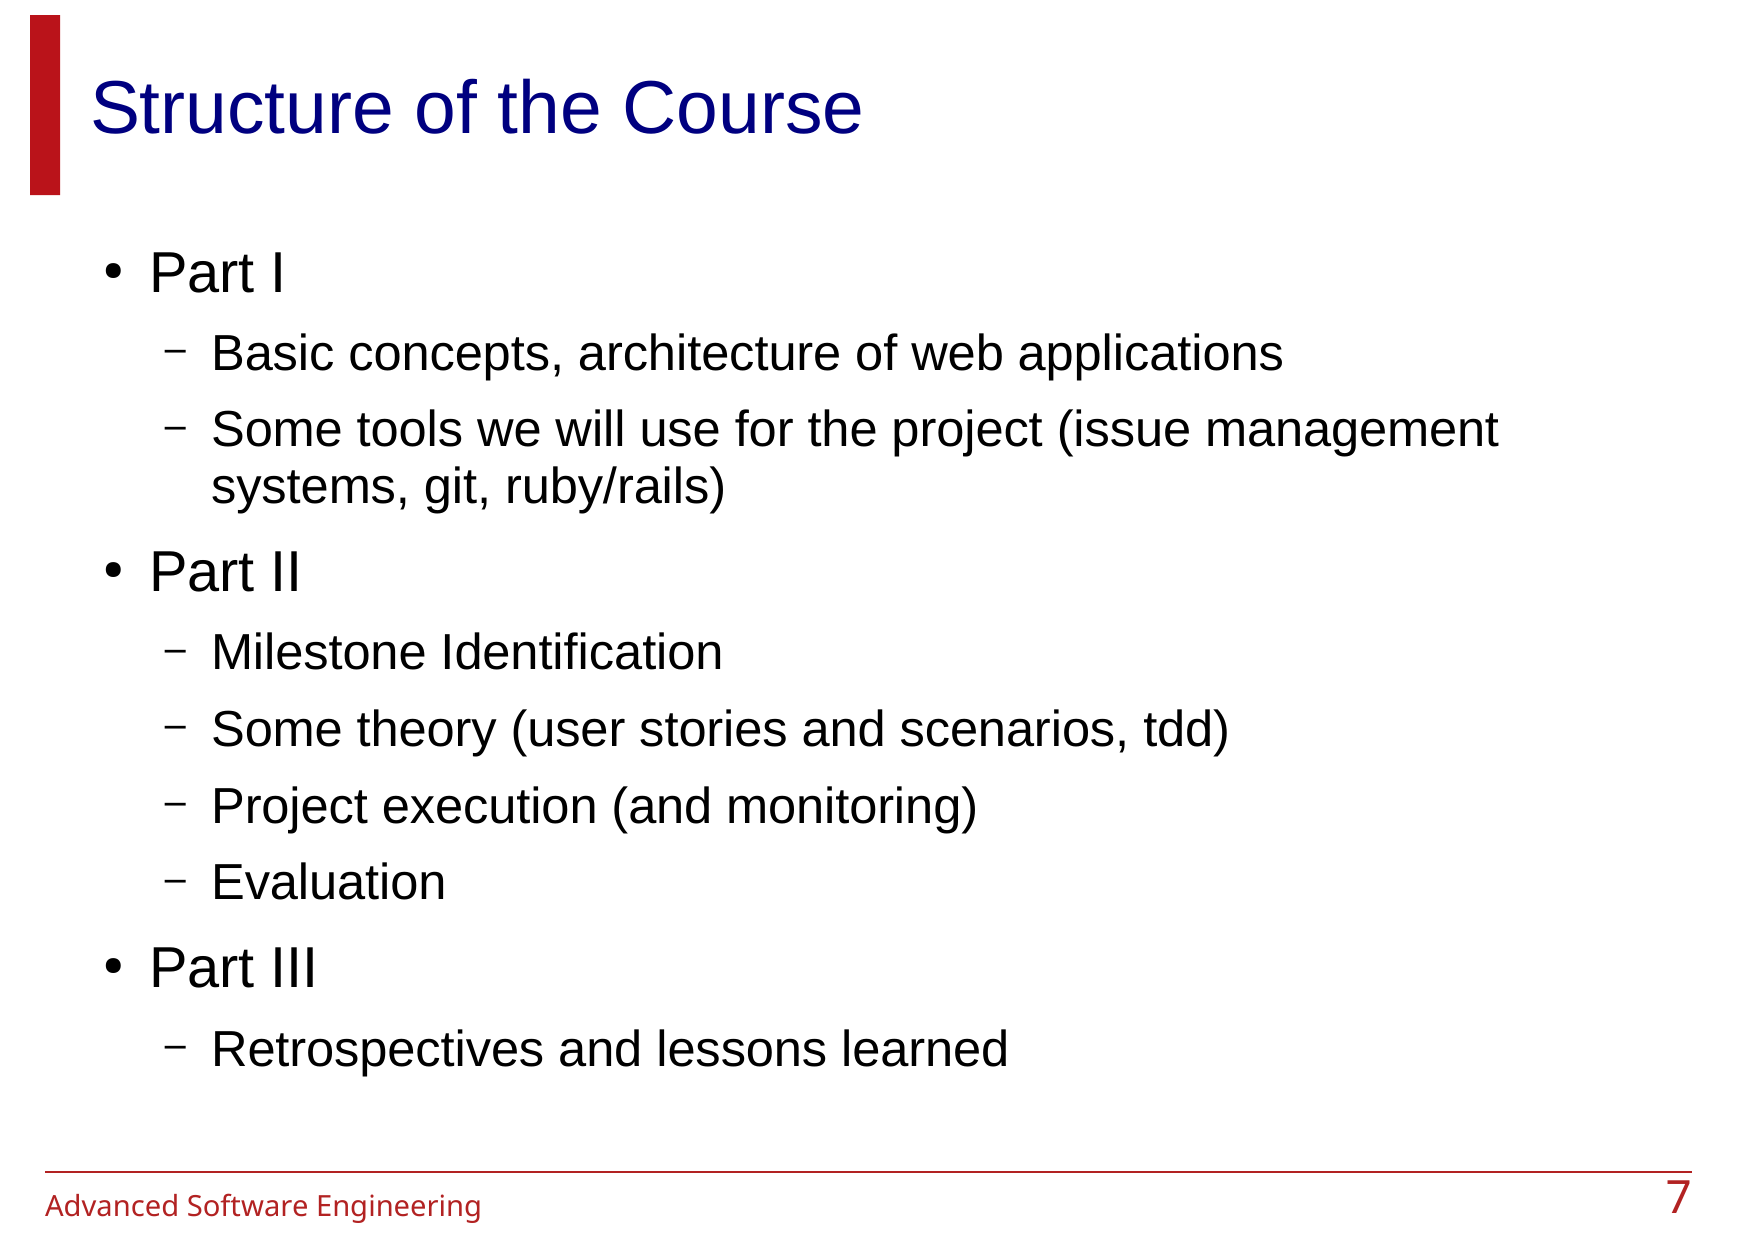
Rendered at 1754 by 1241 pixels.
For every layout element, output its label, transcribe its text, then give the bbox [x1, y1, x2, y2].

title Structure of the Course [90, 19, 1726, 196]
list Part I Basic concepts, architecture of web applications Some tools we will use for the project (issue management systems, git, ruby/rails) Part II Milestone Identification Some theory (user stories and scenarios, tdd) Project execution (and monitoring) Evaluation Part III Retrospectives and lessons learned [87, 240, 1696, 1081]
